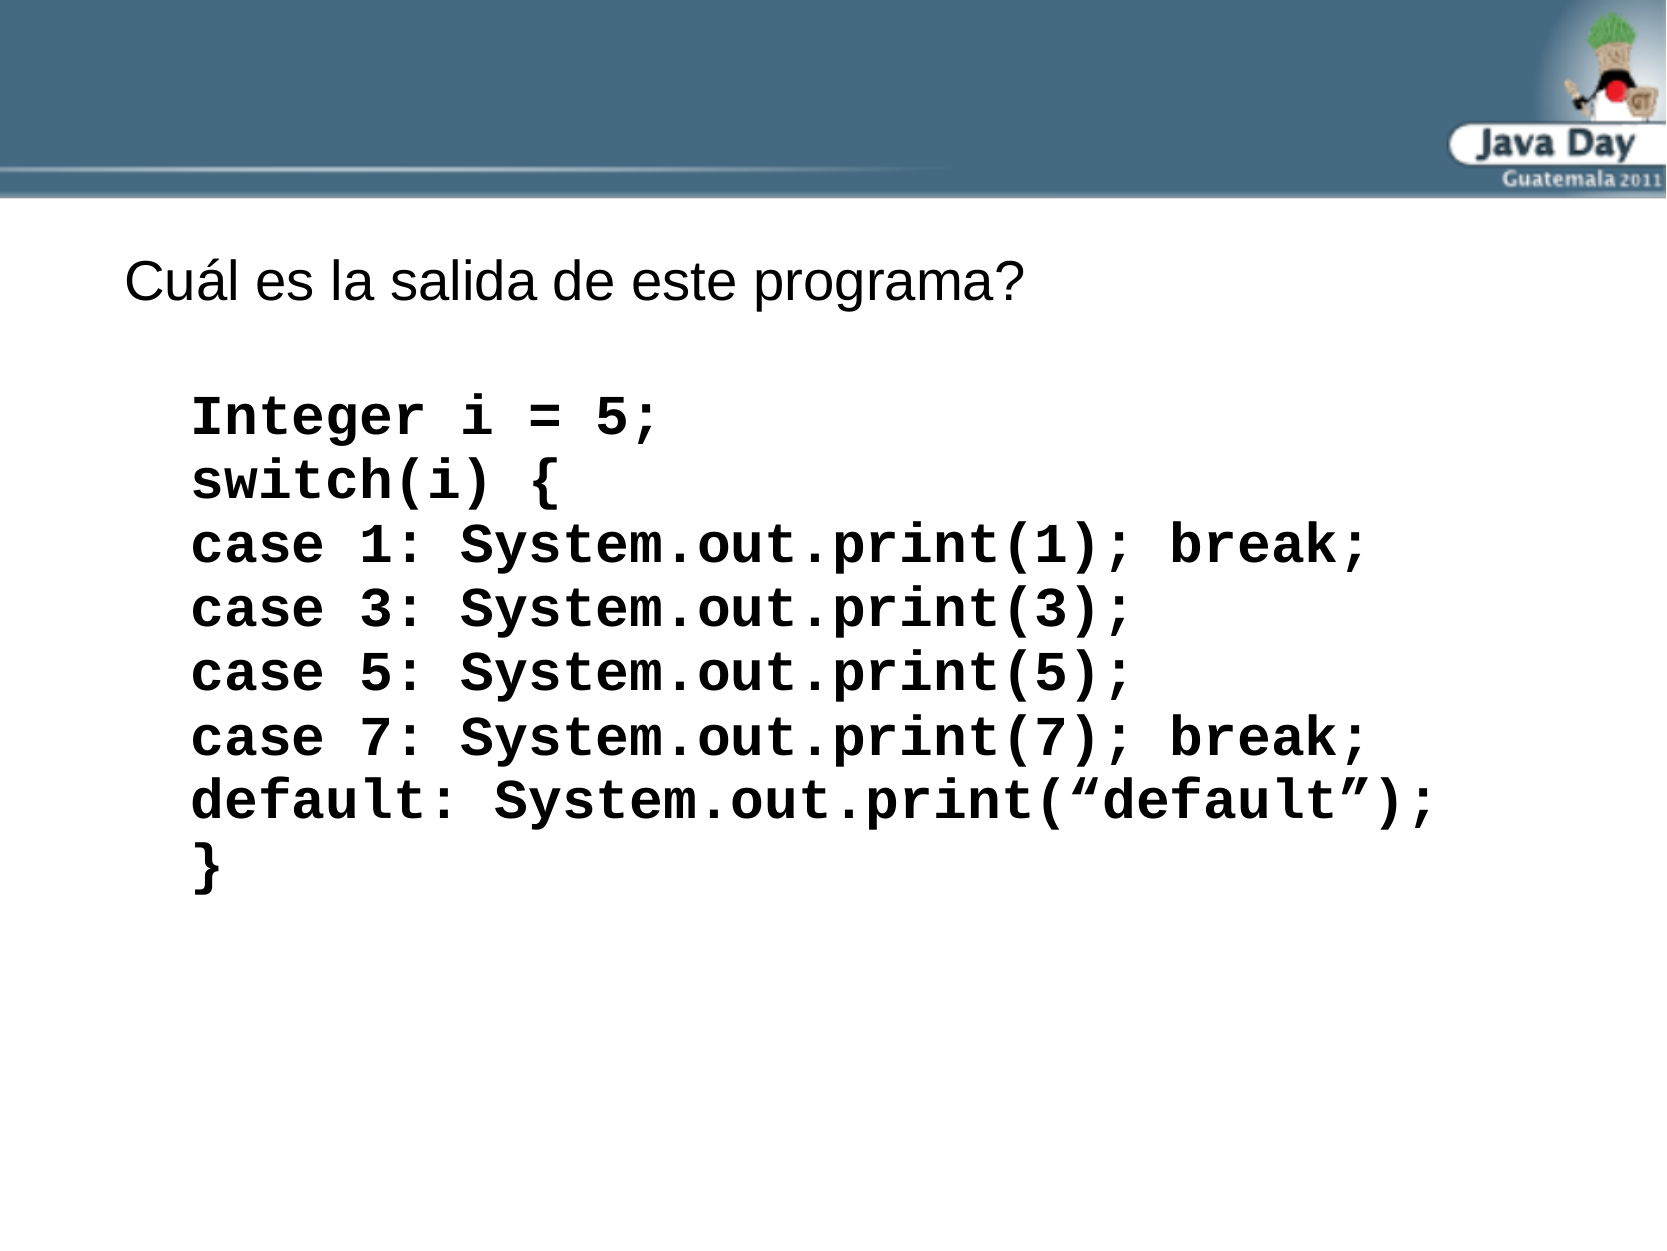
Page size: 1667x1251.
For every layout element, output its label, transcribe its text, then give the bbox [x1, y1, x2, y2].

picture [0, 0, 1666, 200]
text_box Cuál es la salida de este programa? [124, 248, 1164, 314]
text_box Integer i = 5; switch(i) { case 1: System.out.print(1); break; case 3: System.out.print(3); case 5: System.out.print(5); case 7: System.out.print(7); break; default: System.out.print(“default”); } [190, 383, 1445, 896]
